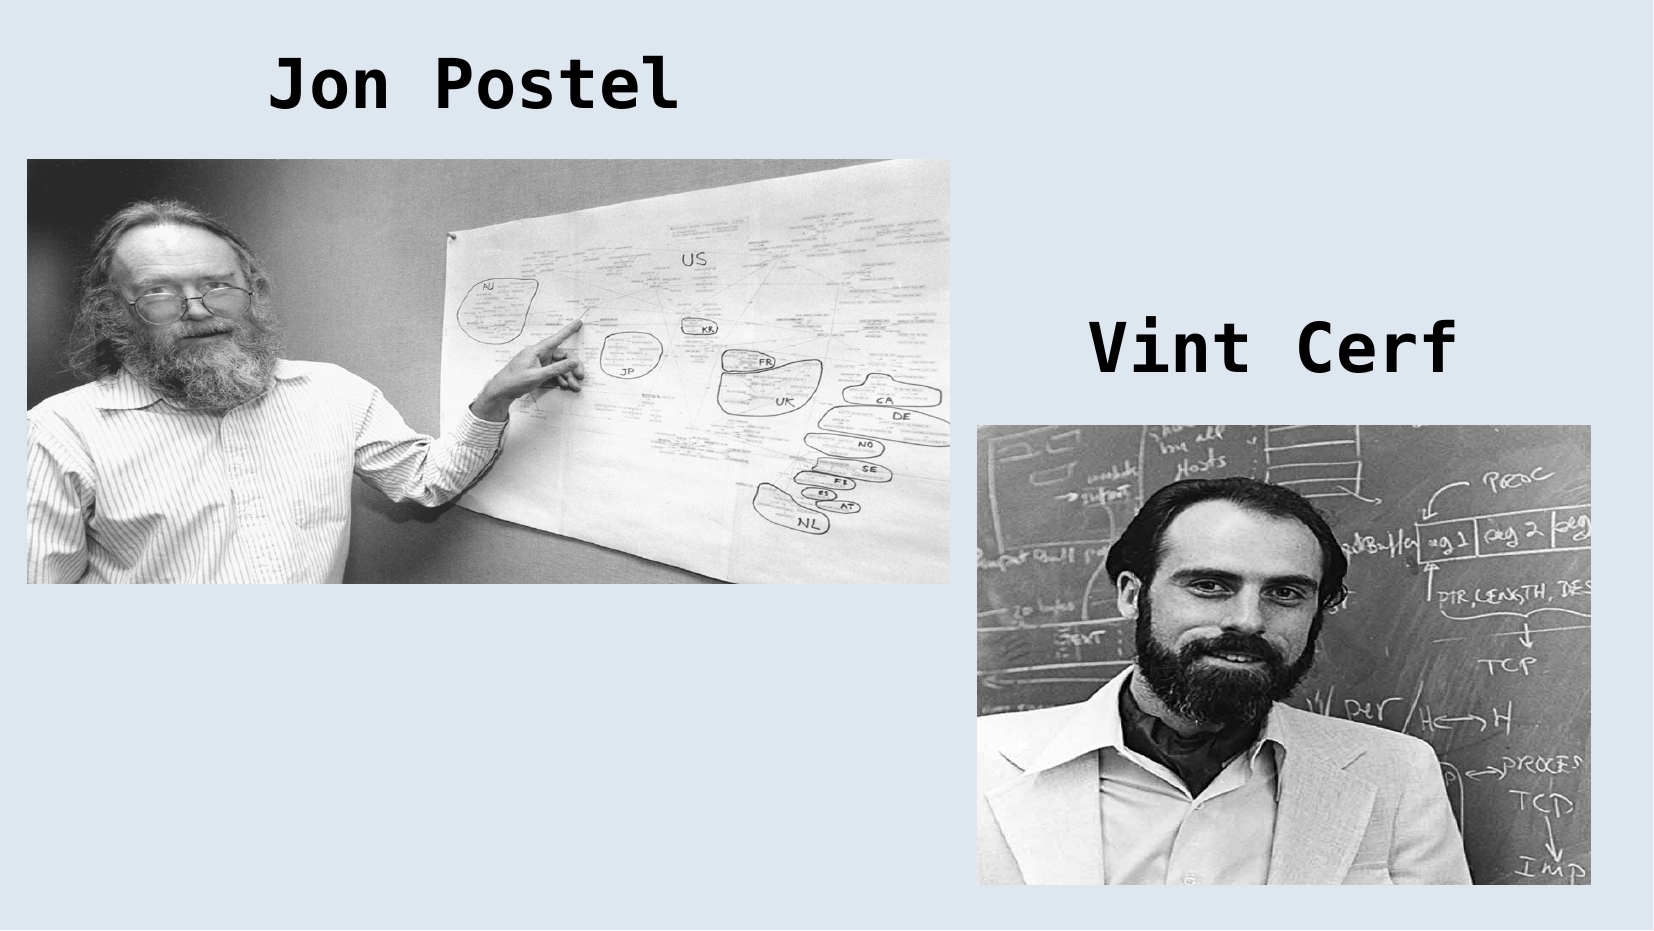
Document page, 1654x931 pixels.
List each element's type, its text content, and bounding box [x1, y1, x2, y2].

picture [27, 159, 950, 584]
picture [977, 426, 1591, 885]
title Jon Postel [102, 8, 849, 159]
title Vint Cerf [901, 271, 1648, 426]
